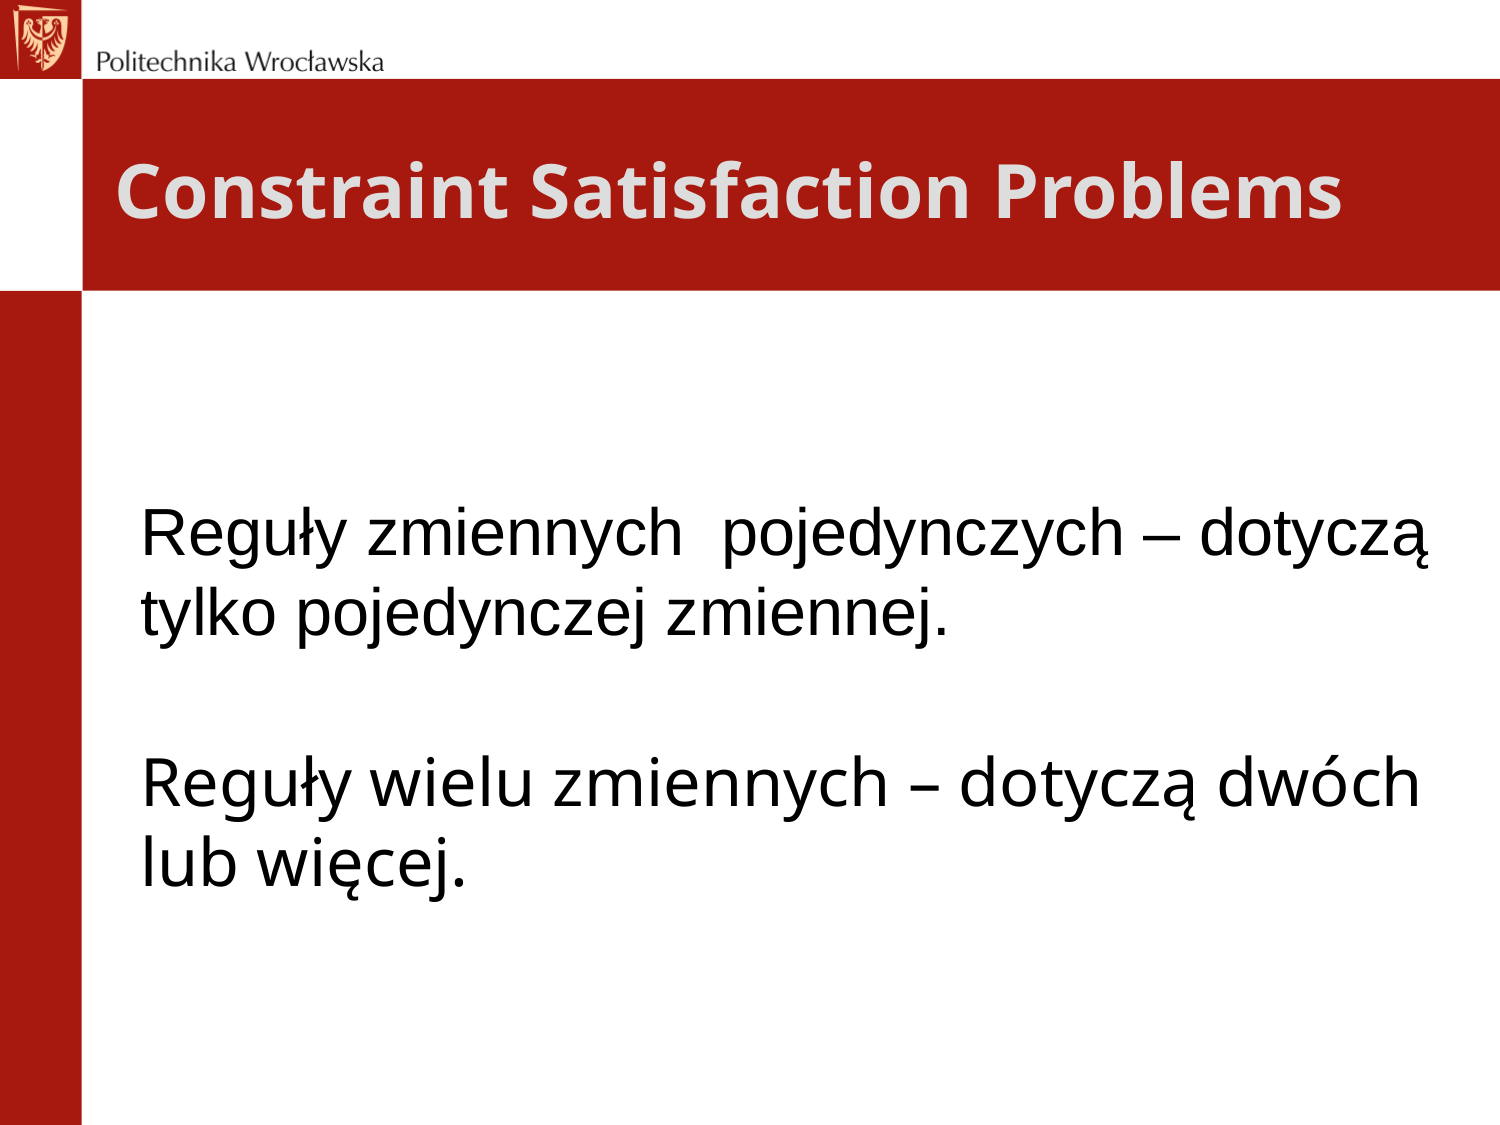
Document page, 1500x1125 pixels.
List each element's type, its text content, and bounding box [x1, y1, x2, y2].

text_box Reguły zmiennych pojedynczych – dotyczą tylko pojedynczej zmiennej. Reguły wielu zmiennych – dotyczą dwóch lub więcej. [90, 299, 1471, 1111]
picture [0, 0, 384, 79]
text_box Constraint Satisfaction Problems [100, 103, 1483, 273]
